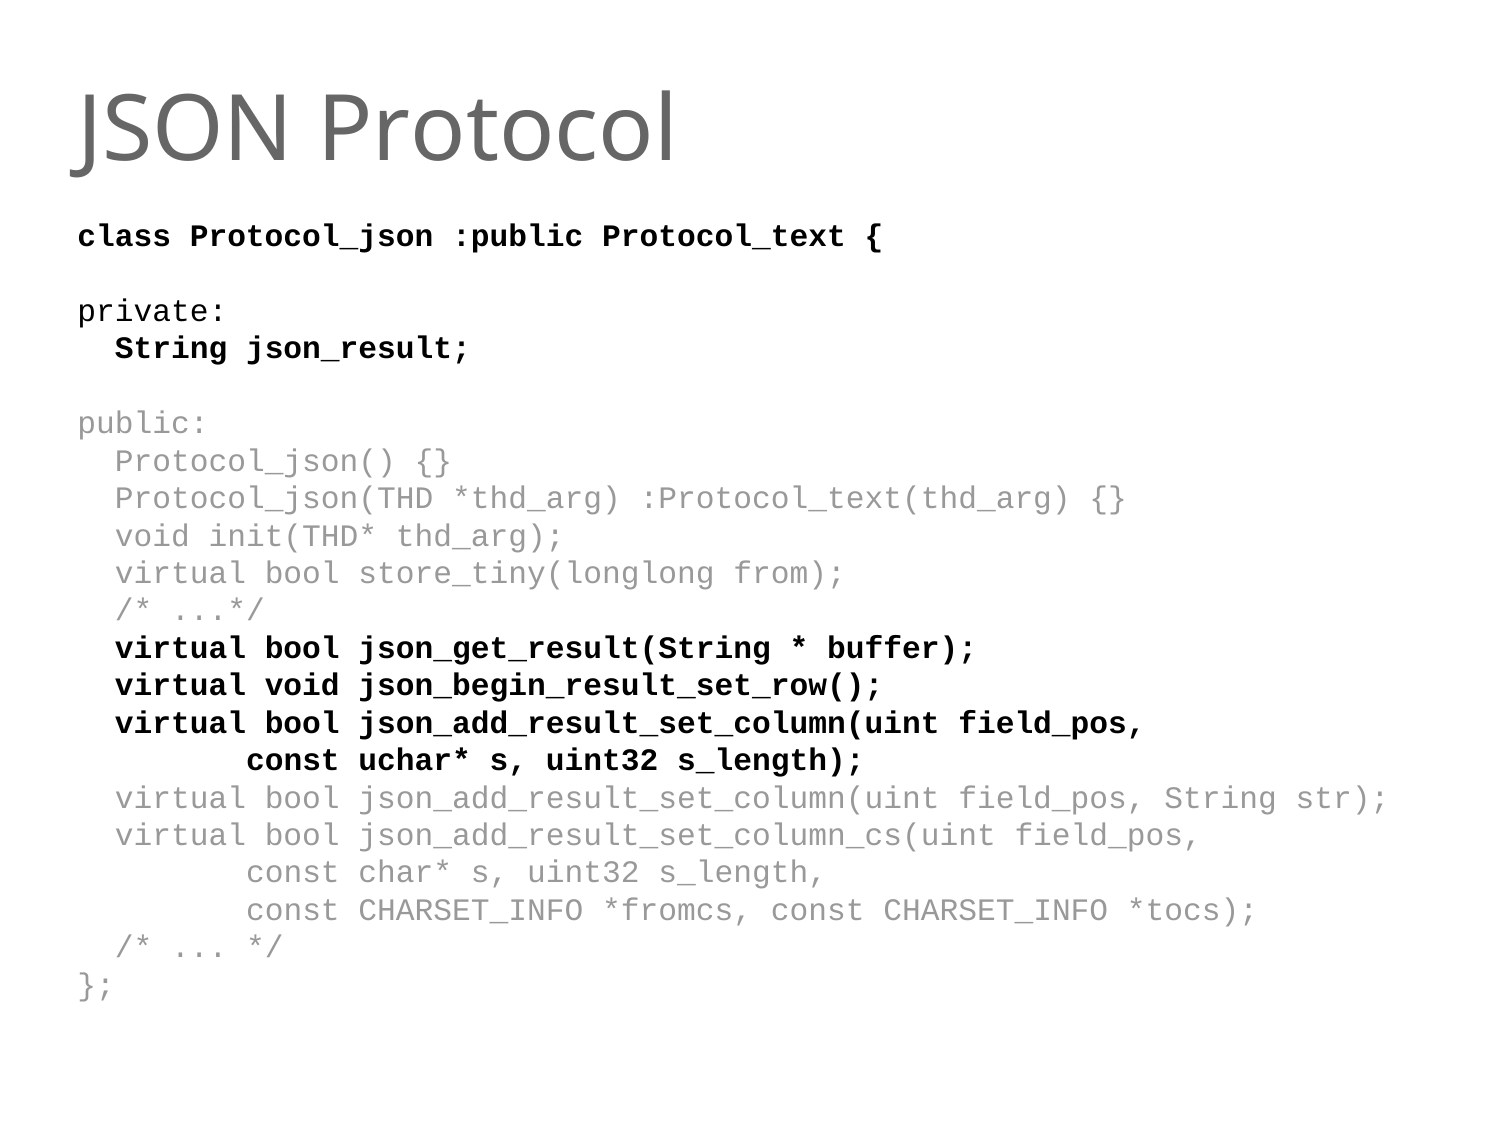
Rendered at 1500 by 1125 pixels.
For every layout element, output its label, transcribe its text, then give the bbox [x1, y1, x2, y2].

text_box class Protocol_json :public Protocol_text { private: String json_result; public: Protocol_json() {} Protocol_json(THD *thd_arg) :Protocol_text(thd_arg) {} void init(THD* thd_arg); virtual bool store_tiny(longlong from); /* ...*/ virtual bool json_get_result(String * buffer); virtual void json_begin_result_set_row(); virtual bool json_add_result_set_column(uint field_pos, const uchar* s, uint32 s_length); virtual bool json_add_result_set_column(uint field_pos, String str); virtual bool json_add_result_set_column_cs(uint field_pos, const char* s, uint32 s_length, const CHARSET_INFO *fromcs, const CHARSET_INFO *tocs); /* ... */ }; [62, 207, 1438, 1125]
title JSON Protocol [62, 0, 1438, 207]
